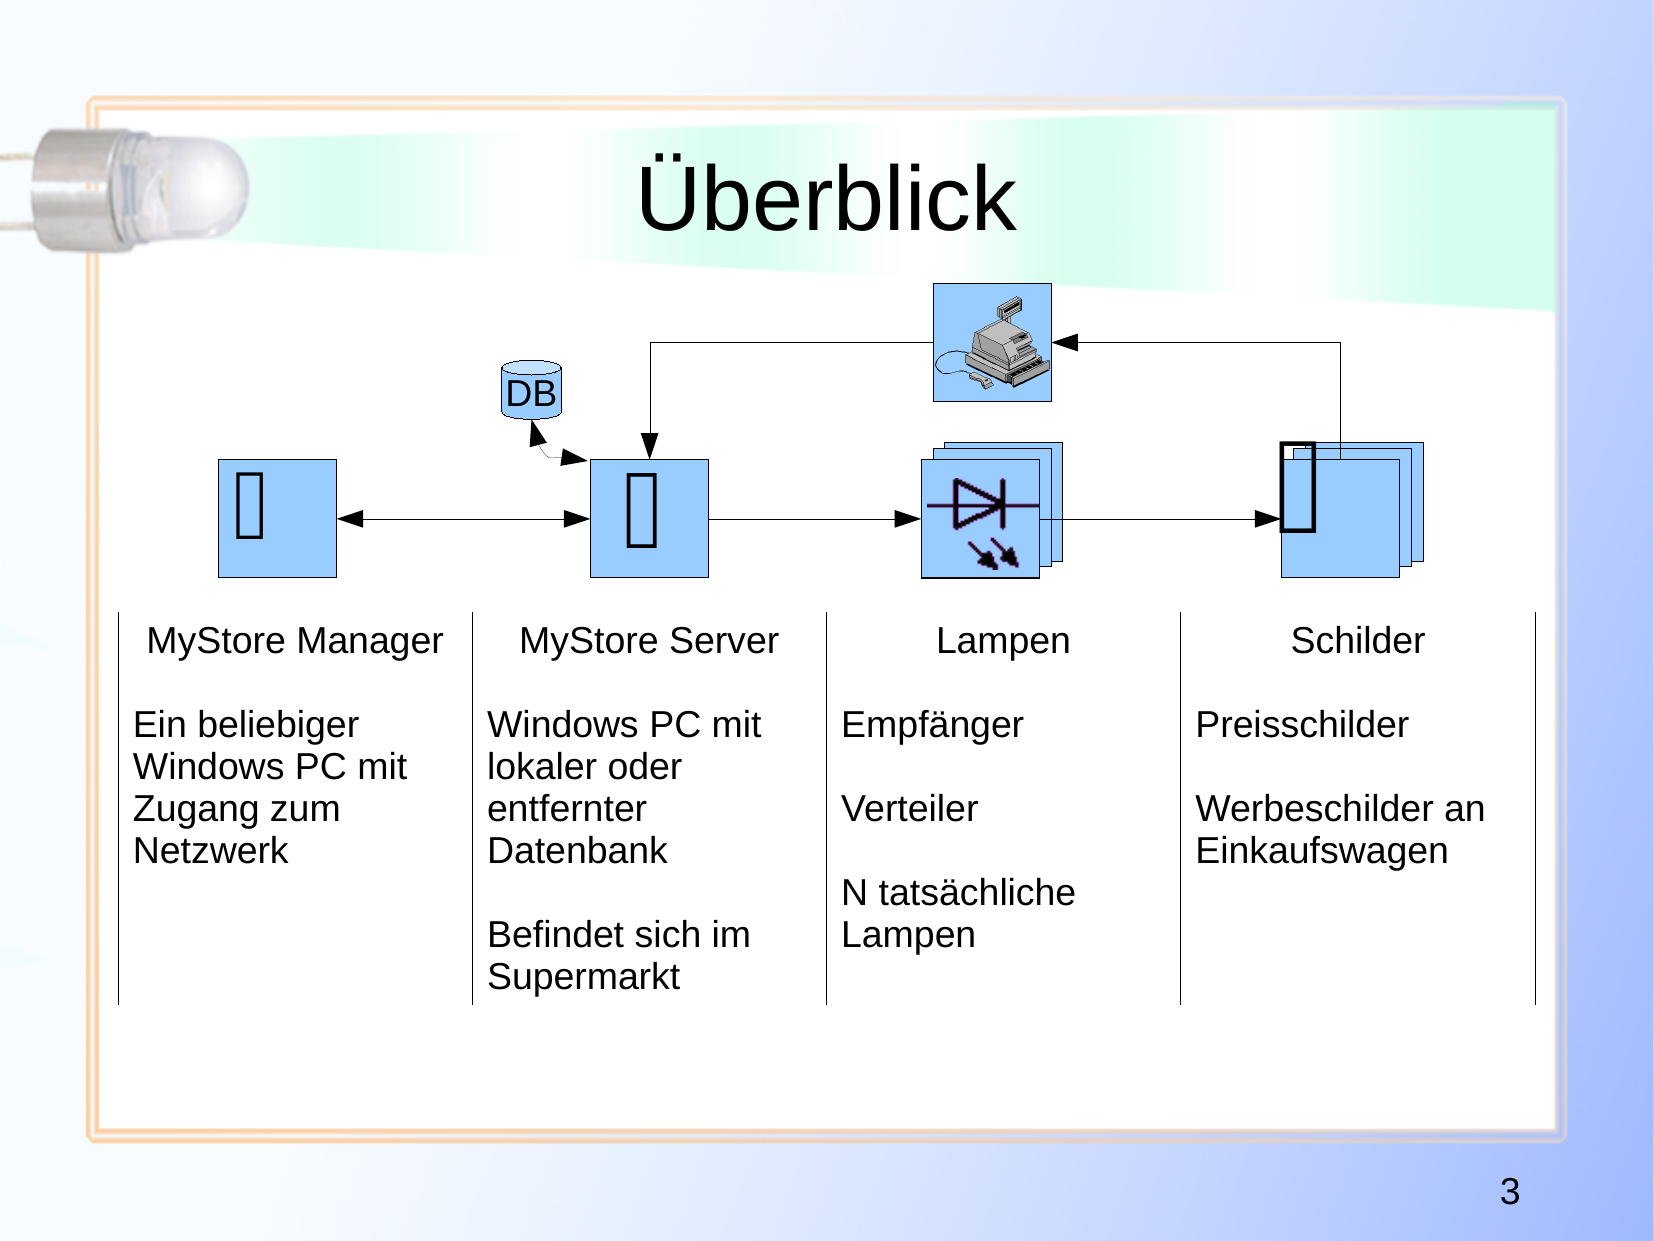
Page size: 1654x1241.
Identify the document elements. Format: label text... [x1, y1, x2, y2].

table_header Schilder Preisschilder Werbeschilder an Einkaufswagen [1181, 612, 1535, 1005]
text_box [933, 283, 1052, 402]
picture [0, 0, 1654, 1241]
text_box : [218, 462, 337, 589]
text_box [921, 442, 1063, 579]
text_box  [608, 463, 727, 591]
text_box [1040, 520, 1063, 567]
table_header MyStore Manager Ein beliebiger Windows PC mit Zugang zum Netzwerk [119, 612, 472, 1005]
text_box DB [501, 368, 562, 420]
text_box  [1260, 431, 1424, 584]
table_header Lampen Empfänger Verteiler N tatsächliche Lampen [827, 612, 1180, 1005]
table_header MyStore Server Windows PC mit lokaler oder entfernter Datenbank Befindet sich im Supermarkt [473, 612, 826, 1005]
text_box [590, 459, 709, 578]
text_box 11 [1485, 1163, 1654, 1235]
title Überblick [82, 102, 1571, 296]
